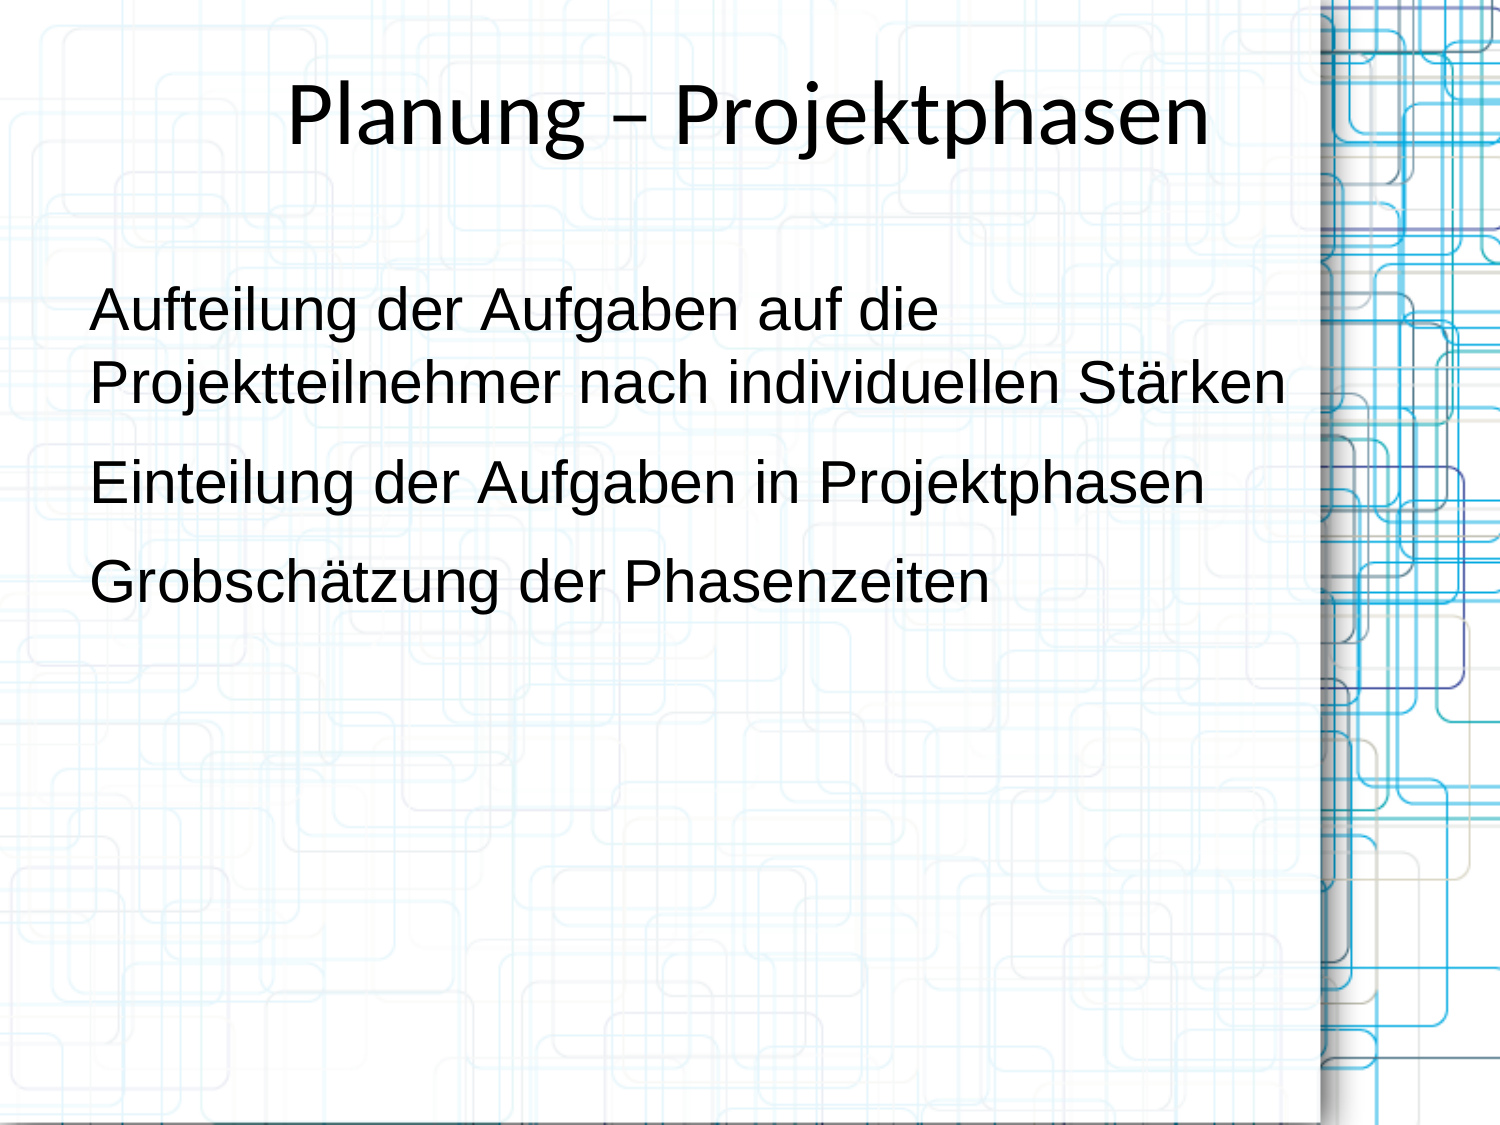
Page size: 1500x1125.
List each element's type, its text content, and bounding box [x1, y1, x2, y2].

title Planung – Projektphasen [75, 45, 1425, 233]
list Aufteilung der Aufgaben auf die Projektteilnehmer nach individuellen Stärken Einteilung der Aufgaben in Projektphasen Grobschätzung der Phasenzeiten [75, 262, 1425, 1005]
